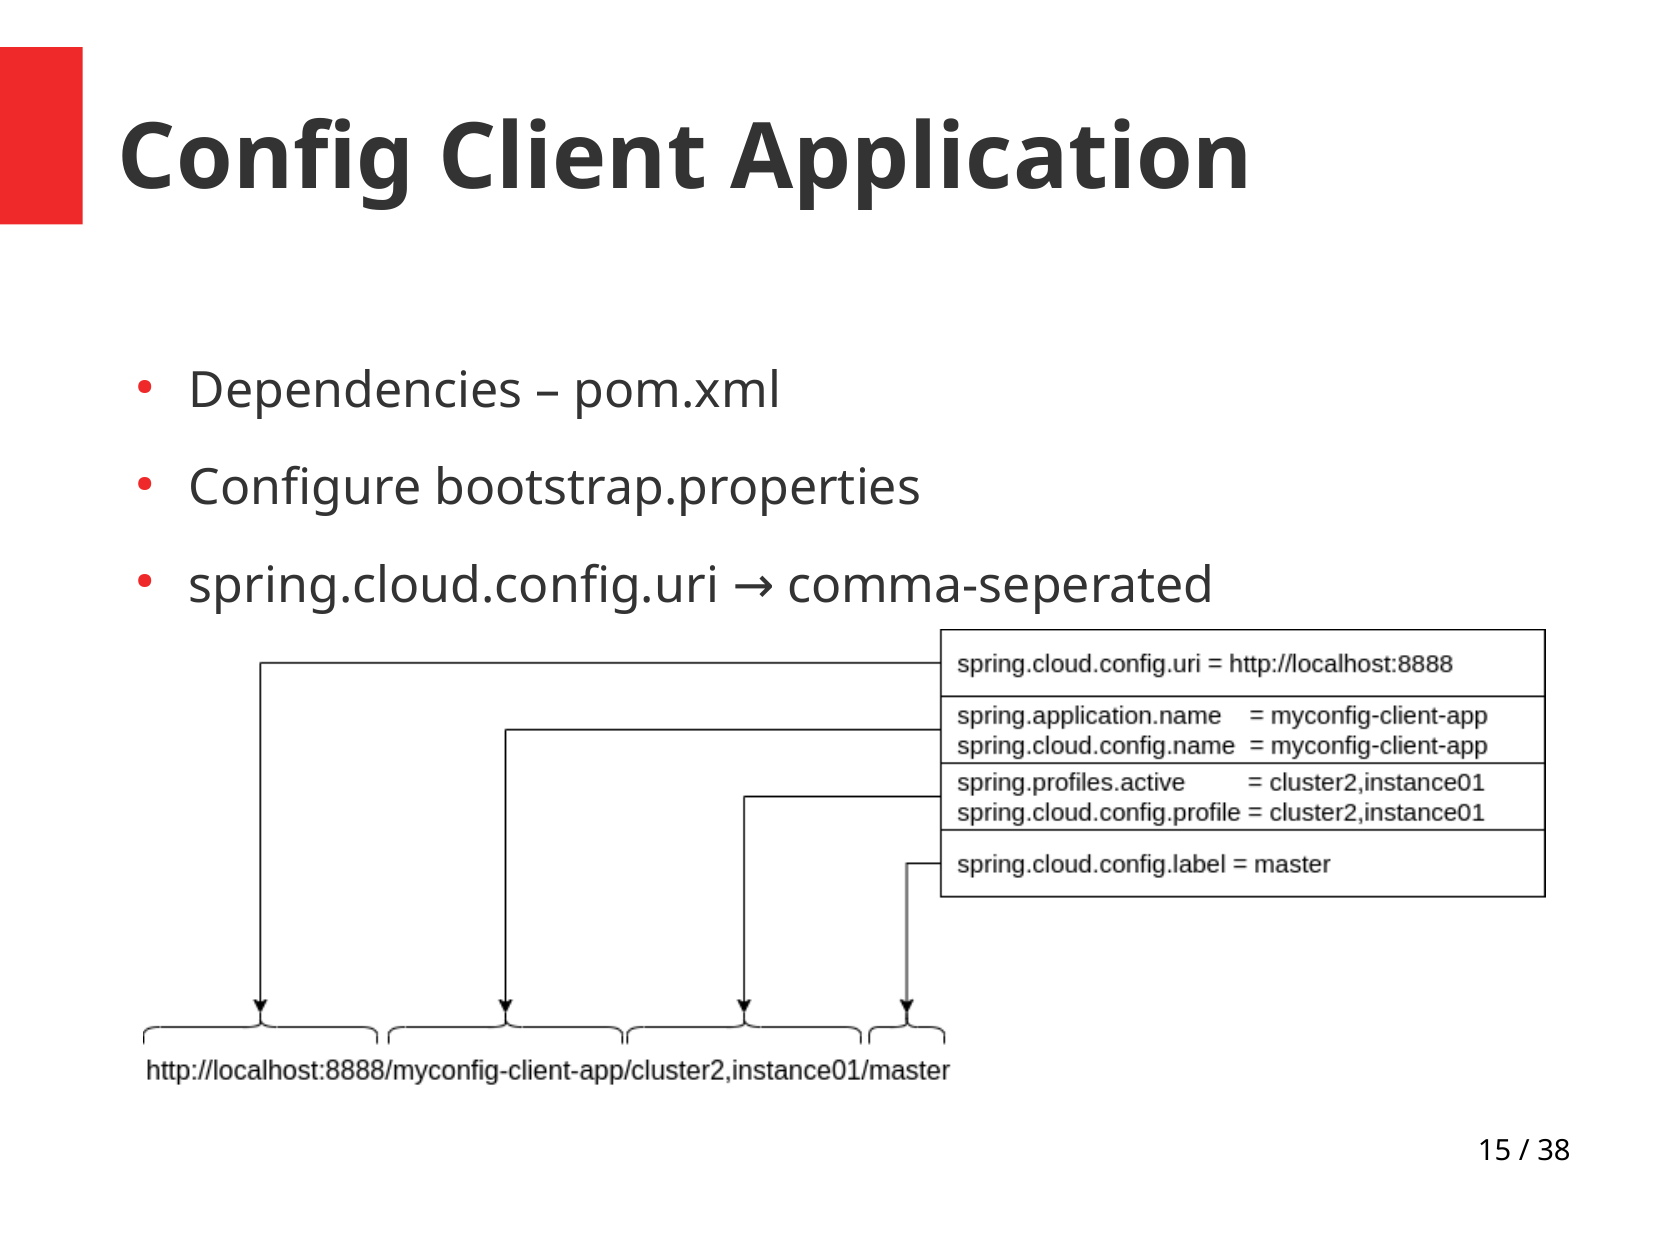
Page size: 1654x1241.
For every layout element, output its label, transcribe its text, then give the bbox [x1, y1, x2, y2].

title Config Client Application [117, 10, 1571, 296]
picture [143, 629, 1546, 1096]
list Dependencies – pom.xml Configure bootstrap.properties spring.cloud.config.uri → comma-seperated [118, 354, 1536, 1074]
